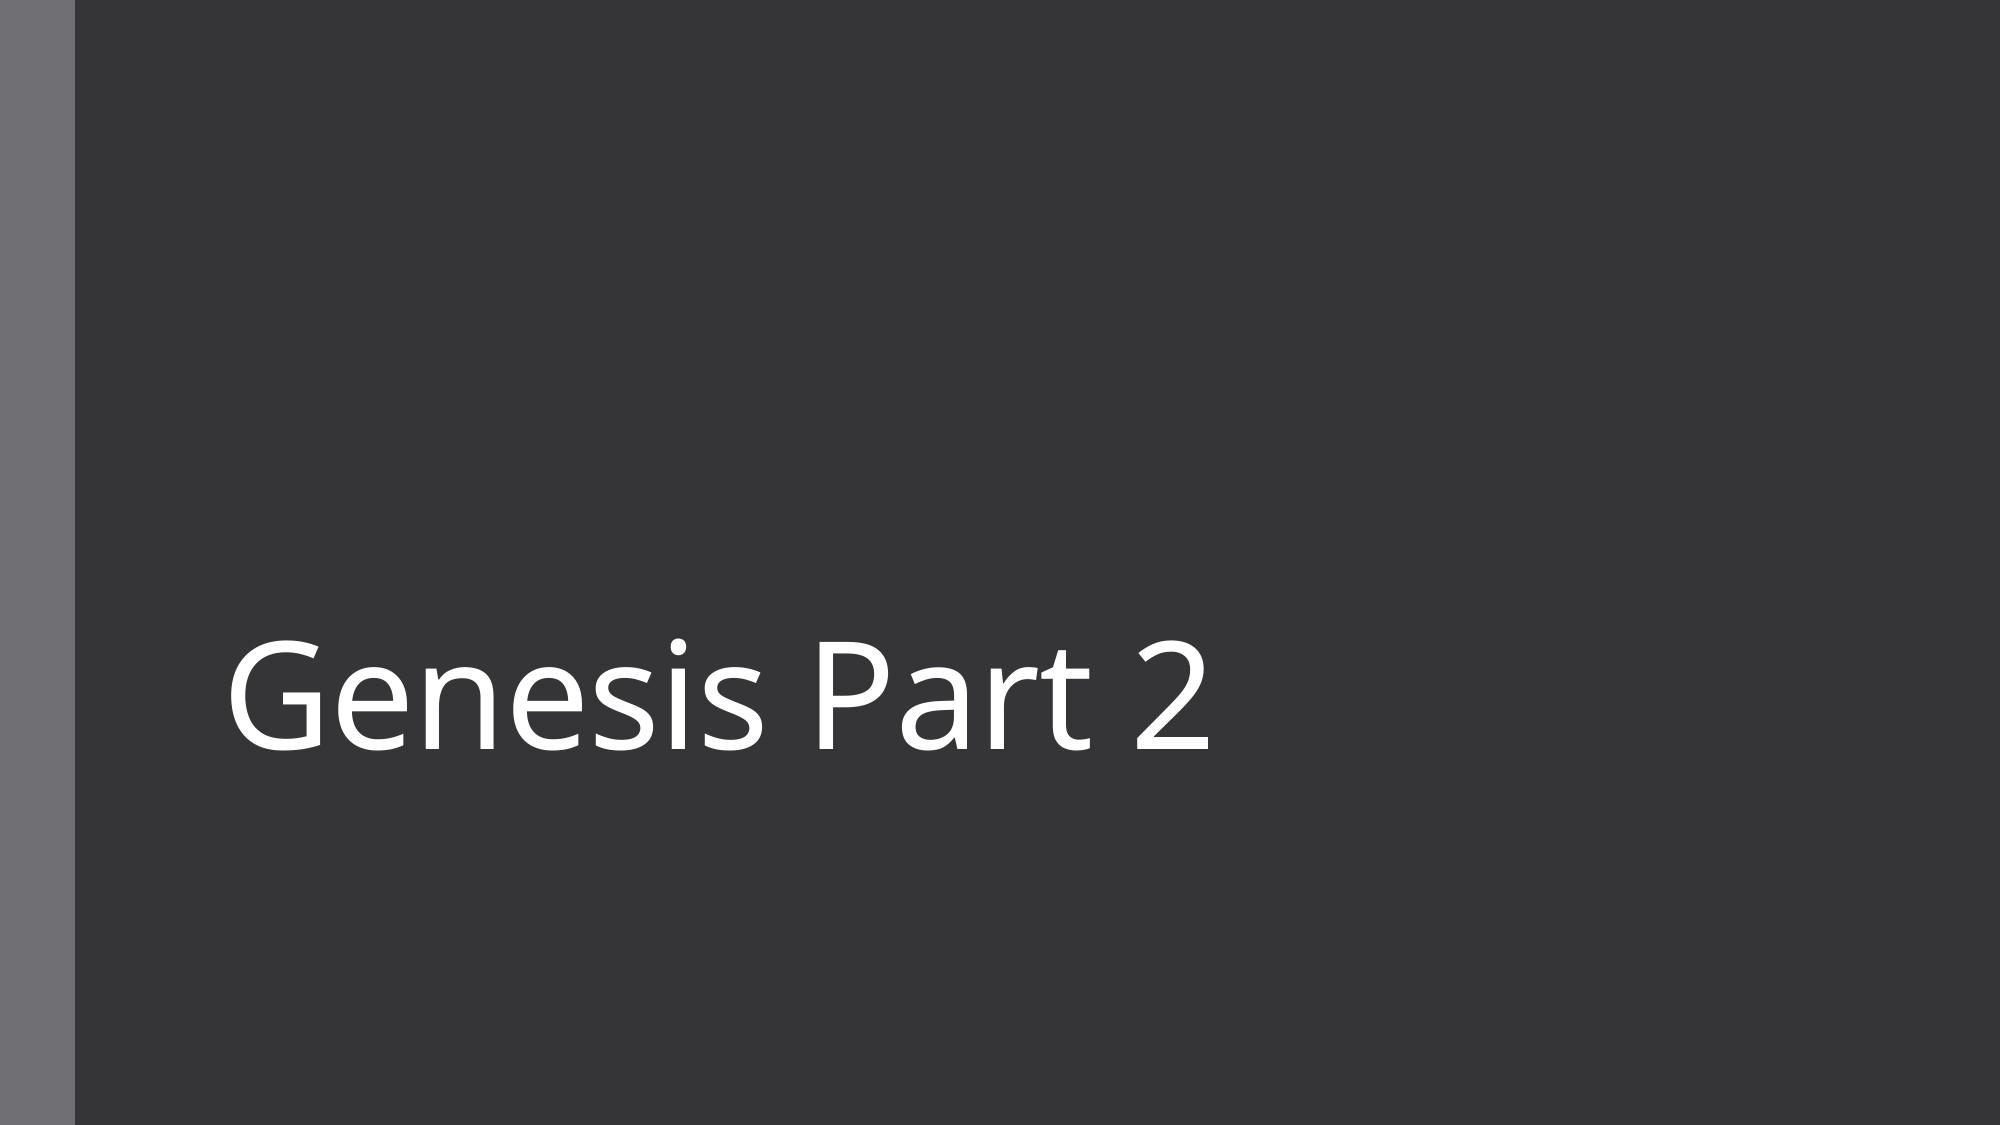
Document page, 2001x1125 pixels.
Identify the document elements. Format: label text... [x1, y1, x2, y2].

title Genesis Part 2 [206, 124, 1752, 788]
